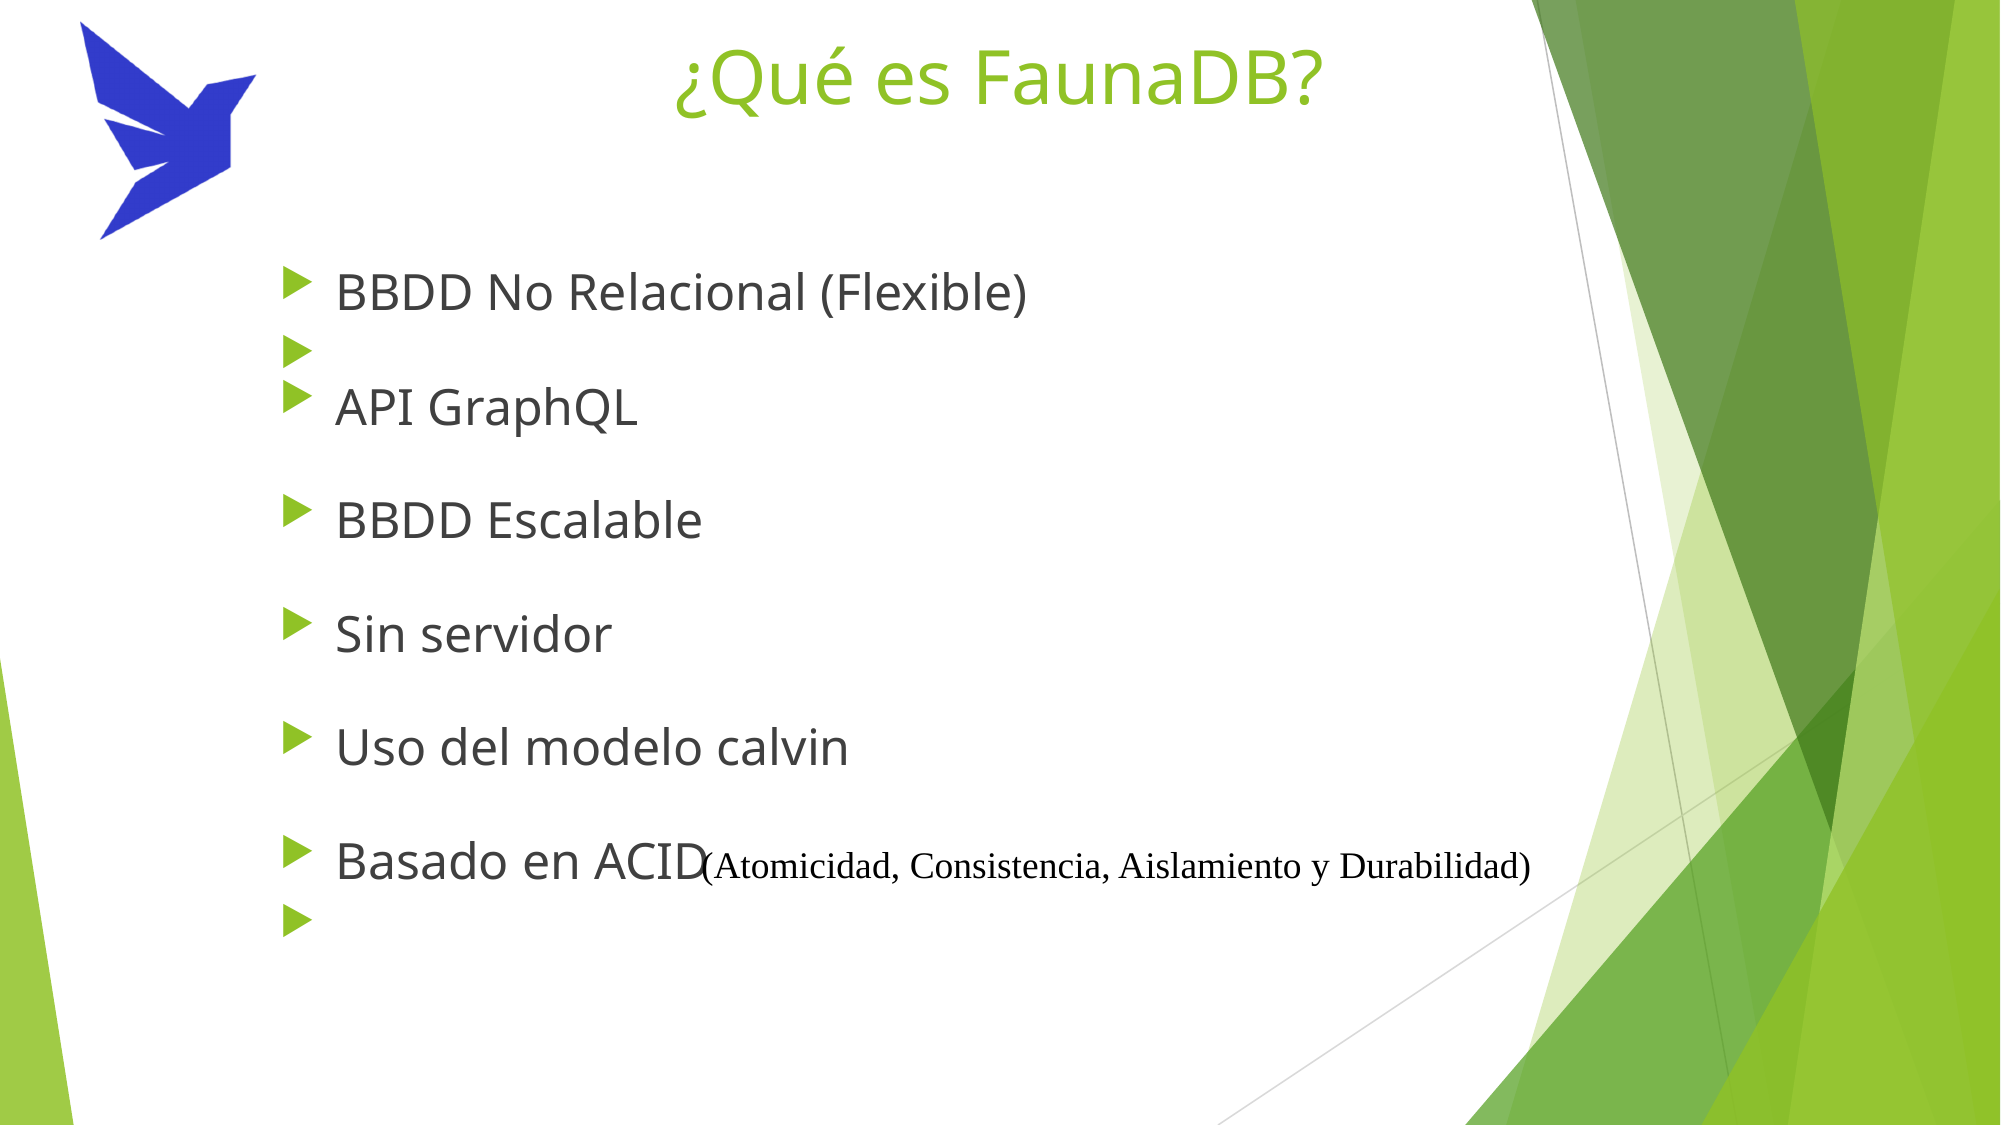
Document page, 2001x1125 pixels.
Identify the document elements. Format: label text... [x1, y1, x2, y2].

list BBDD No Relacional (Flexible) API GraphQL BBDD Escalable Sin servidor Uso del modelo calvin Basado en ACID [264, 274, 1448, 946]
text_box (Atomicidad, Consistencia, Aislamiento y Durabilidad) [676, 833, 1554, 895]
title ¿Qué es FaunaDB? [575, 21, 1425, 240]
picture [80, 21, 298, 240]
